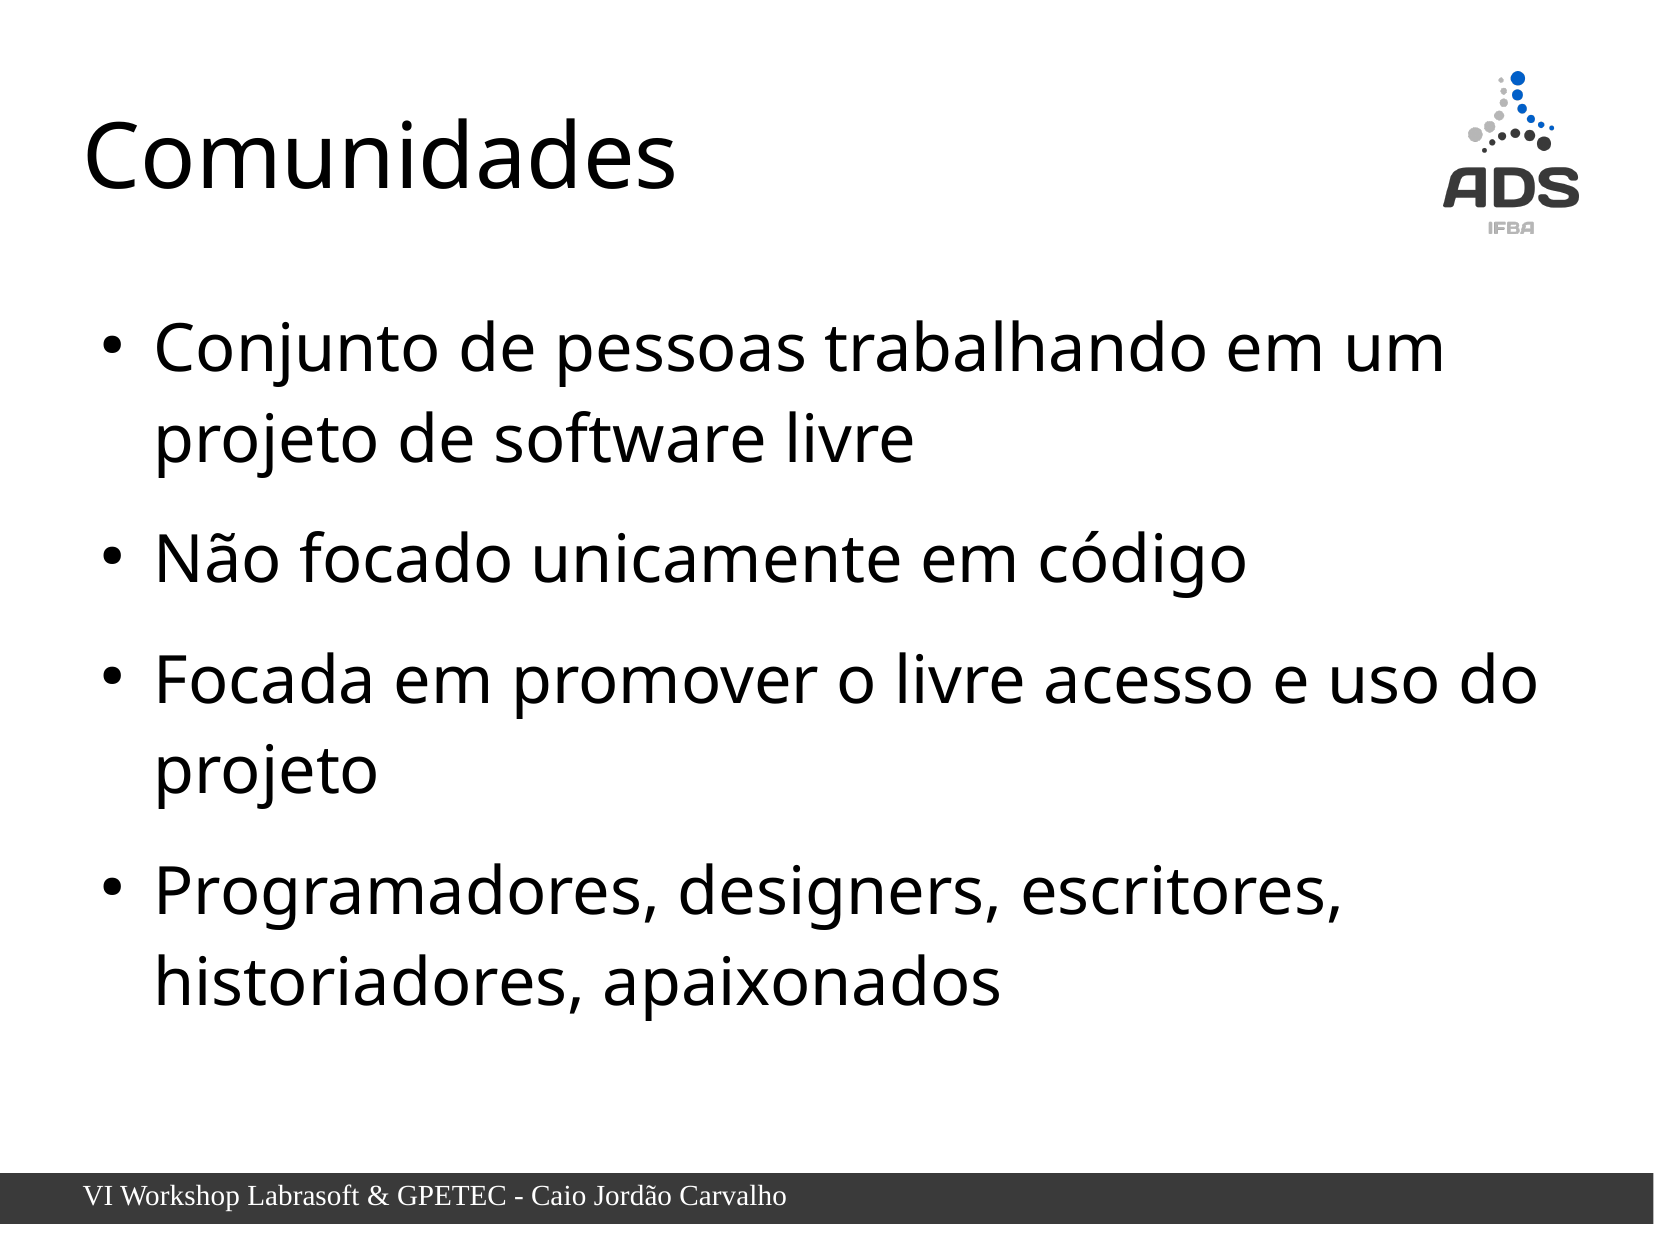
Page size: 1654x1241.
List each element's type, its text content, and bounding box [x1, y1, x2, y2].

list Conjunto de pessoas trabalhando em um projeto de software livre Não focado unicamente em código Focada em promover o livre acesso e uso do projeto Programadores, designers, escritores, historiadores, apaixonados [82, 290, 1571, 1036]
picture [1443, 71, 1579, 234]
title Comunidades [82, 49, 1426, 257]
